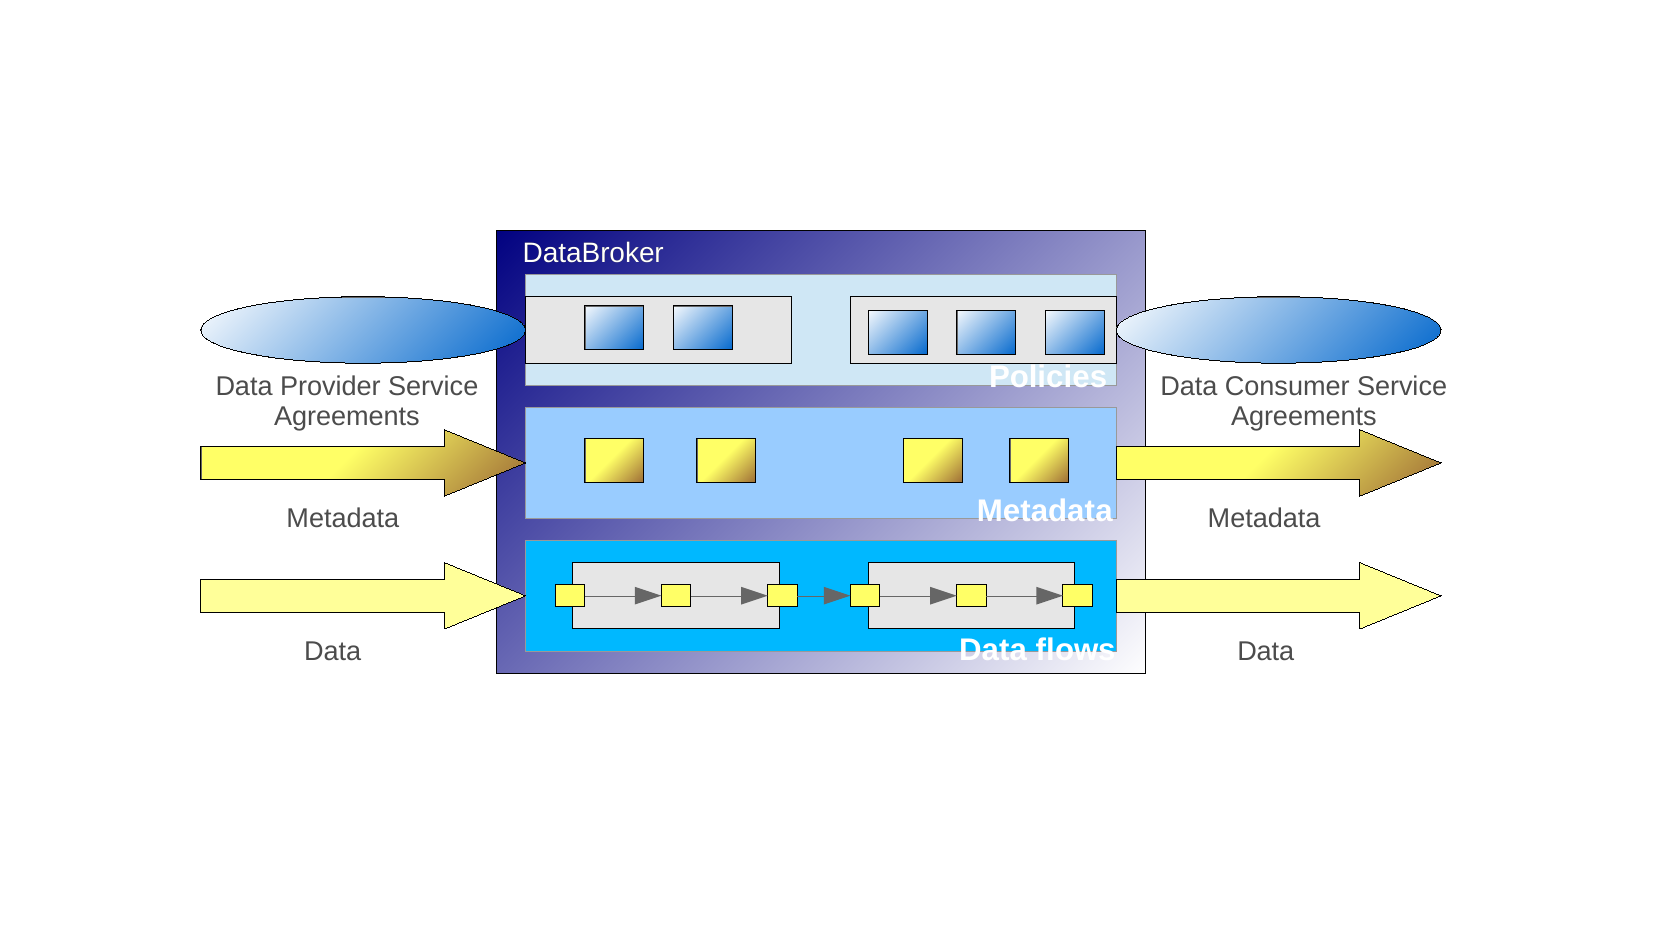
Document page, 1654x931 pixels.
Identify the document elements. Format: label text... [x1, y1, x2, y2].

text_box [200, 230, 1442, 674]
text_box Metadata [271, 496, 420, 541]
text_box Data [1222, 628, 1371, 674]
text_box Policies [974, 351, 1123, 402]
text_box DataBroker [507, 230, 727, 277]
text_box Data Consumer Service Agreements [1145, 363, 1471, 442]
text_box Data Provider Service Agreements [200, 363, 497, 439]
text_box Metadata [962, 485, 1128, 535]
text_box Data flows [944, 624, 1132, 675]
text_box Data [289, 628, 438, 674]
text_box Metadata [1192, 496, 1341, 541]
